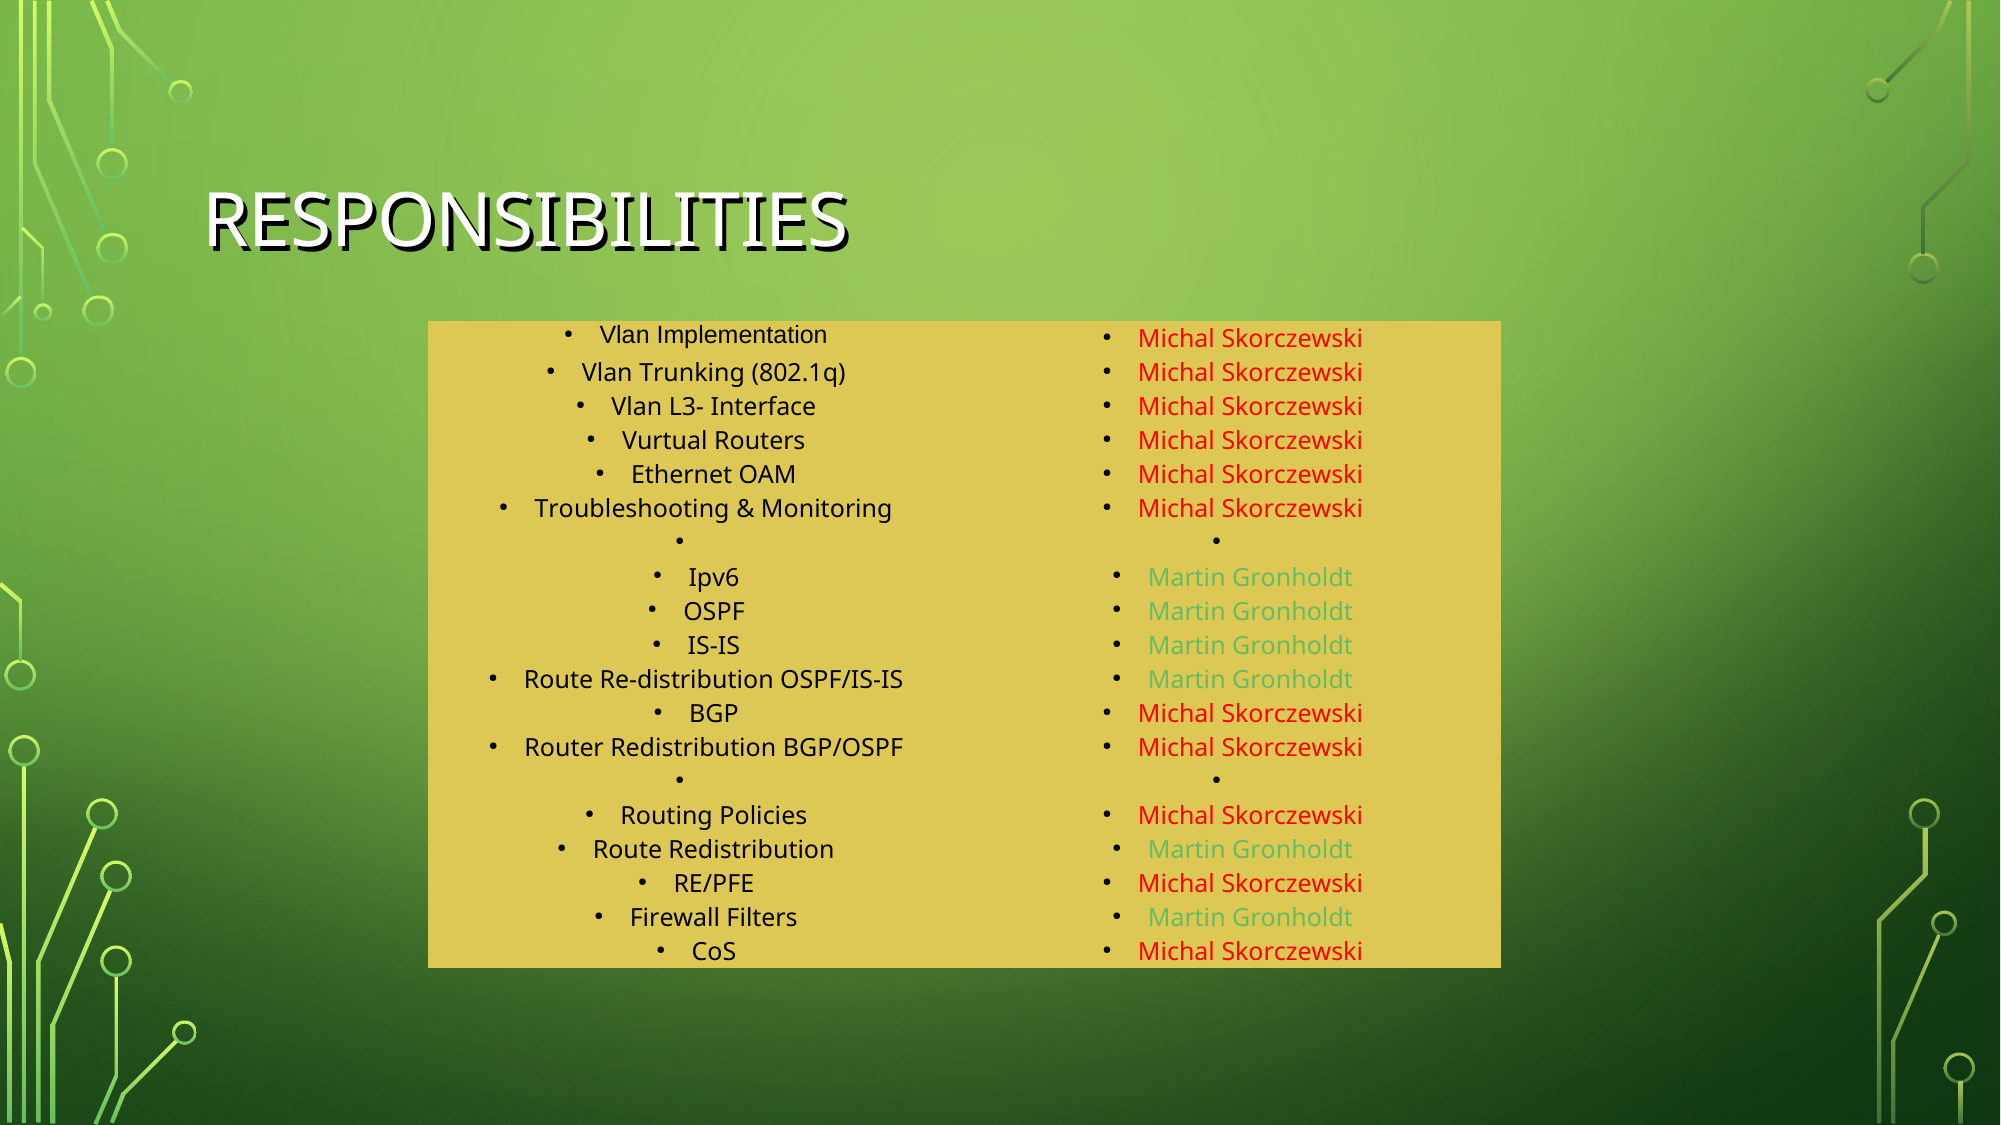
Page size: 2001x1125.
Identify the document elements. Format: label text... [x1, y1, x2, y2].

table_cell Troubleshooting & Monitoring [428, 491, 965, 525]
table_cell Route Redistribution [428, 832, 965, 866]
table_cell Firewall Filters [428, 900, 965, 934]
table_cell Michal Skorczewski [965, 934, 1501, 968]
table_cell Martin Gronholdt [965, 559, 1501, 593]
table_cell Michal Skorczewski [965, 457, 1501, 491]
table_cell Martin Gronholdt [965, 900, 1501, 934]
table_cell Michal Skorczewski [965, 730, 1501, 764]
table_cell Martin Gronholdt [965, 661, 1501, 695]
table_cell Michal Skorczewski [965, 389, 1501, 423]
table_cell Vlan L3- Interface [428, 389, 965, 423]
table_header Michal Skorczewski [965, 321, 1501, 355]
table_cell BGP [428, 695, 965, 730]
table_cell OSPF [428, 593, 965, 627]
table_cell Martin Gronholdt [965, 627, 1501, 661]
table_cell Routing Policies [428, 798, 965, 832]
table_cell RE/PFE [428, 866, 965, 900]
table_cell IS-IS [428, 627, 965, 661]
table_cell Michal Skorczewski [965, 798, 1501, 832]
table_cell Martin Gronholdt [965, 832, 1501, 866]
table_header Vlan Implementation [428, 321, 965, 355]
table_cell Michal Skorczewski [965, 695, 1501, 730]
table_cell Vurtual Routers [428, 423, 965, 457]
table_cell [965, 525, 1501, 559]
table_cell Michal Skorczewski [965, 491, 1501, 525]
table_cell CoS [428, 934, 965, 968]
table_cell Ethernet OAM [428, 457, 965, 491]
table_cell Ipv6 [428, 559, 965, 593]
table_cell Router Redistribution BGP/OSPF [428, 730, 965, 764]
table_cell Michal Skorczewski [965, 355, 1501, 389]
table_cell [428, 525, 965, 559]
table_cell [965, 764, 1501, 798]
table_cell Route Re-distribution OSPF/IS-IS [428, 661, 965, 695]
table_cell [428, 764, 965, 798]
table_cell Michal Skorczewski [965, 866, 1501, 900]
table_cell Michal Skorczewski [965, 423, 1501, 457]
title responsibilities [187, 101, 1813, 344]
table_cell Martin Gronholdt [965, 593, 1501, 627]
table_cell Vlan Trunking (802.1q) [428, 355, 965, 389]
